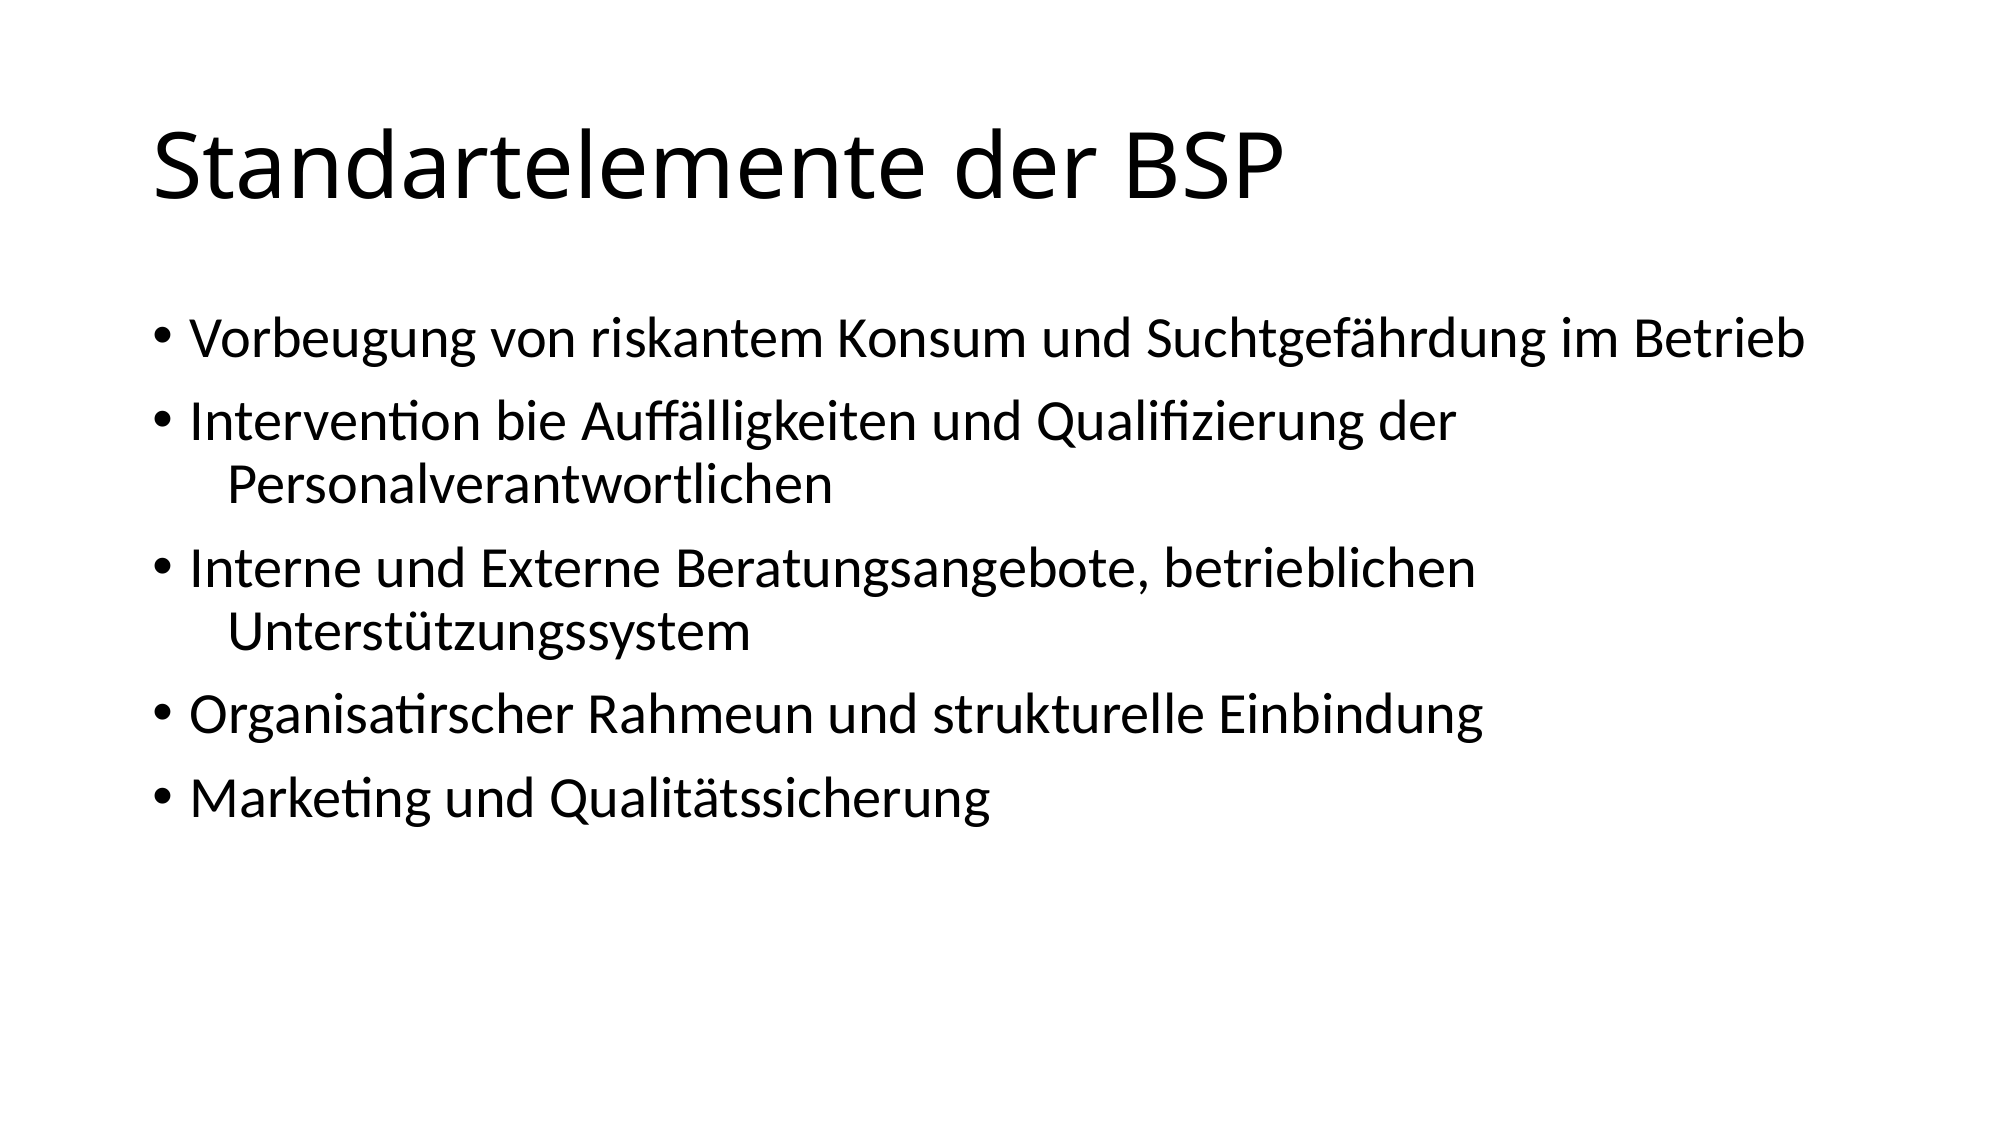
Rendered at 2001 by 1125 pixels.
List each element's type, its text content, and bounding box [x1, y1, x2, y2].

title Standartelemente der BSP [137, 59, 1863, 278]
list Vorbeugung von riskantem Konsum und Suchtgefährdung im Betrieb Intervention bie Auffälligkeiten und Qualifizierung der Personalverantwortlichen Interne und Externe Beratungsangebote, betrieblichen Unterstützungssystem Organisatirscher Rahmeun und strukturelle Einbindung Marketing und Qualitätssicherung [137, 299, 1863, 1014]
